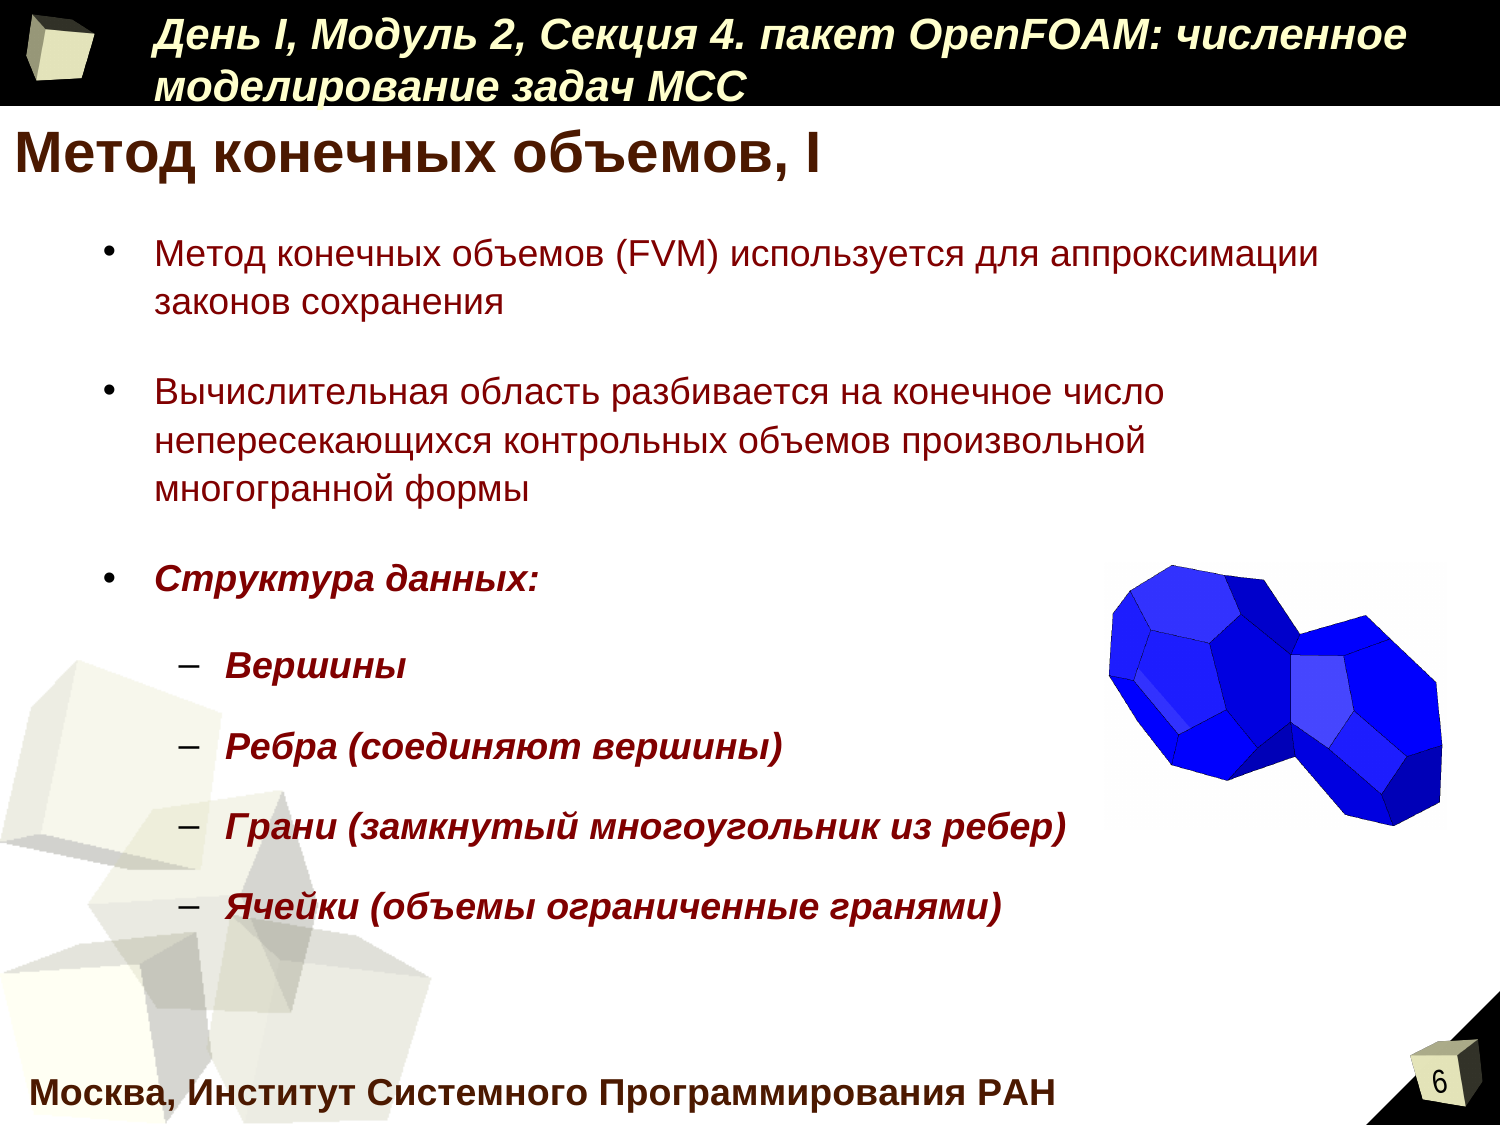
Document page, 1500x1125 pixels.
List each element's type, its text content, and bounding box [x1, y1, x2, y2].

picture [423, 1088, 433, 1102]
text_box Метод конечных объемов, I [0, 106, 1500, 192]
picture [1104, 562, 1447, 830]
list Метод конечных объемов (FVM) используется для аппроксимации законов сохранения Вычислительная область разбивается на конечное число непересекающихся контрольных объемов произвольной многогранной формы Структура данных: Вершины Ребра (соединяют вершины) Грани (замкнутый многоугольник из ребер) Ячейки (объемы ограниченные гранями) [85, 224, 1366, 929]
picture [0, 659, 433, 1125]
